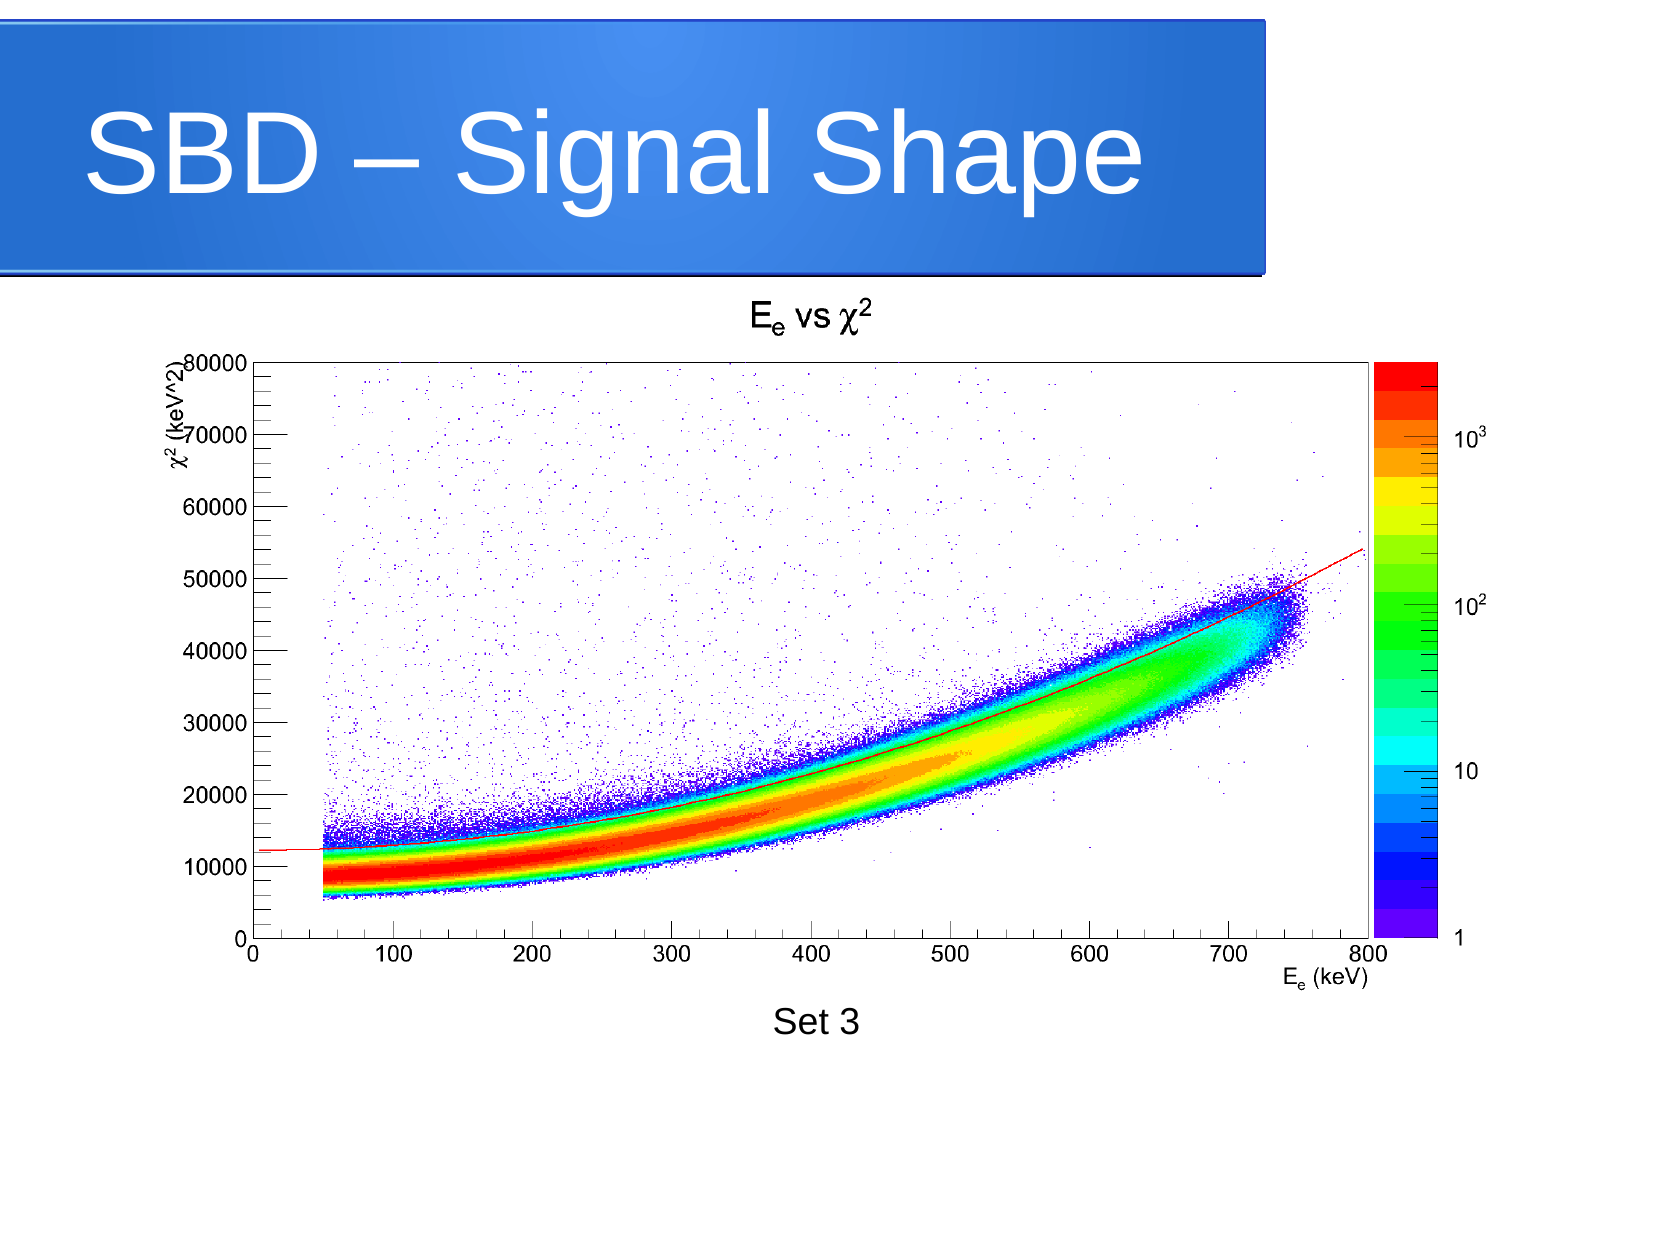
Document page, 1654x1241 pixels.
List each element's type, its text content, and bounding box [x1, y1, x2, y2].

title SBD – Signal Shape [82, 49, 1250, 257]
picture [0, 17, 1270, 282]
picture [114, 290, 1507, 1010]
text_box Set 3 [757, 993, 876, 1051]
